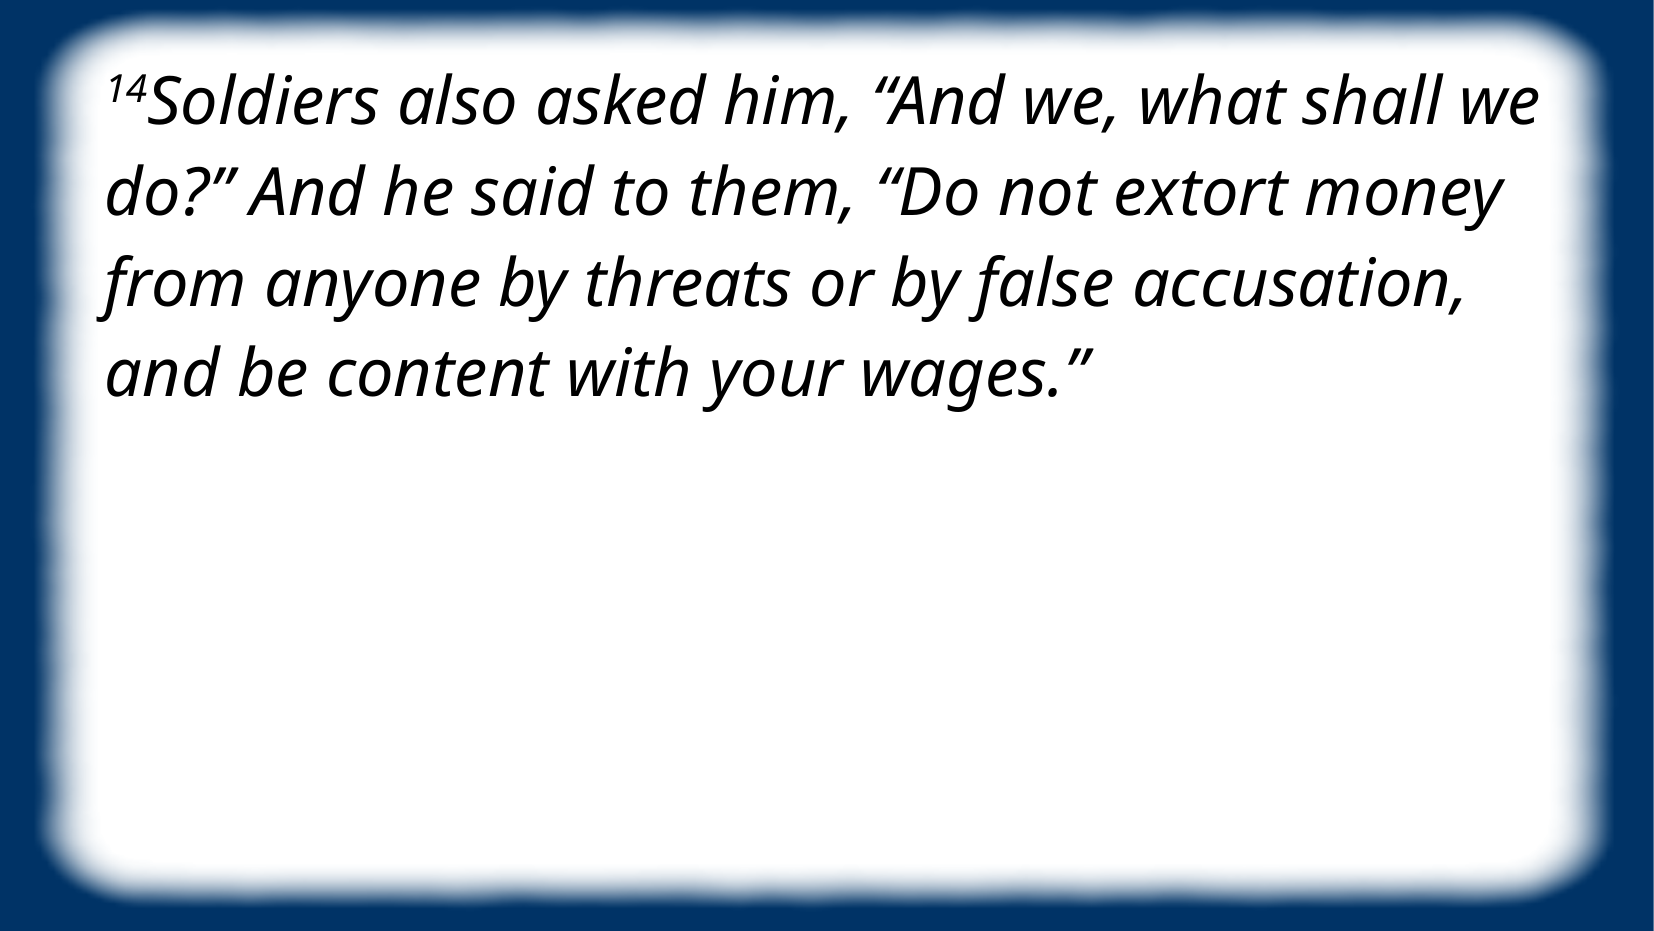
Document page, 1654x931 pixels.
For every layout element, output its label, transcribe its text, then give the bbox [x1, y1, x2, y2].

text_box 14Soldiers also asked him, “And we, what shall we do?” And he said to them, “Do not extort money from anyone by threats or by false accusation, and be content with your wages.” [90, 45, 1561, 416]
picture [0, 0, 1654, 931]
